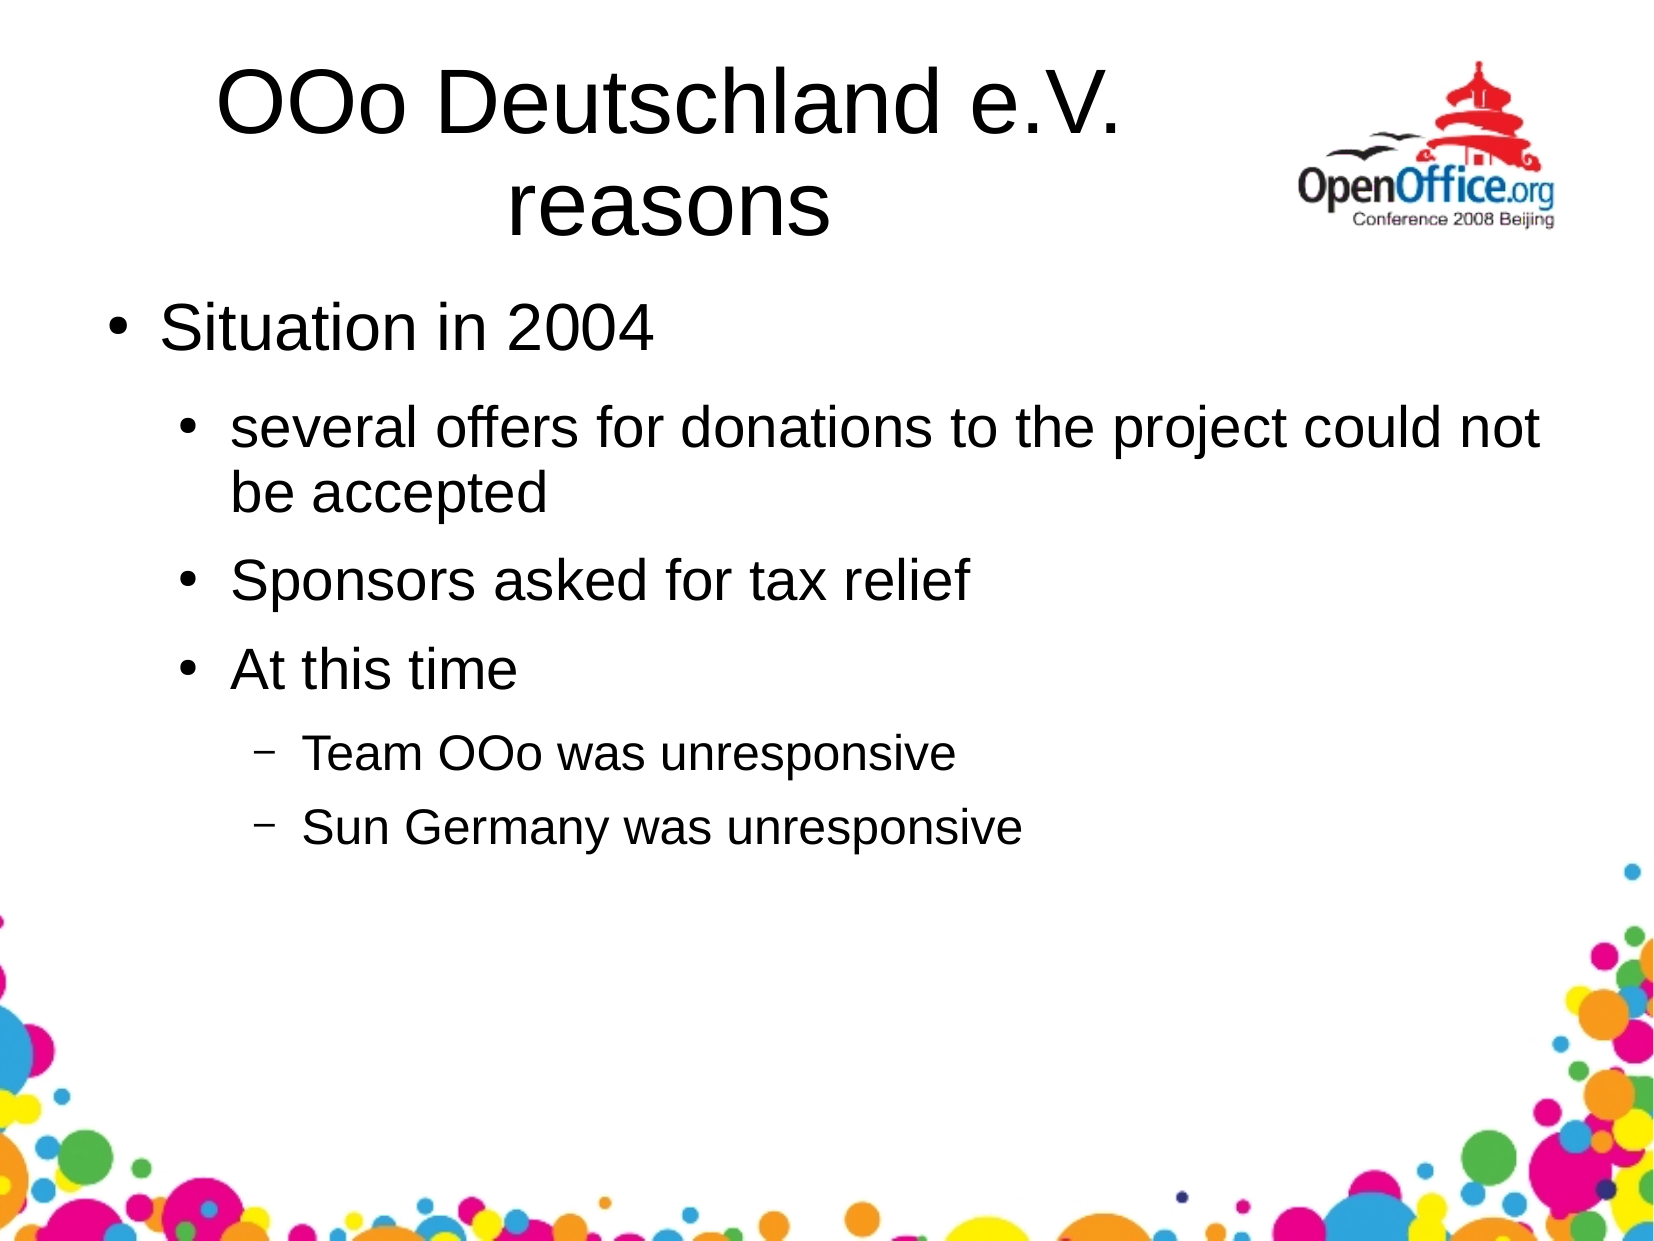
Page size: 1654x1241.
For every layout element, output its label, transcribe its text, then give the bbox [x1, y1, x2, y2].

list Situation in 2004 several offers for donations to the project could not be accepted Sponsors asked for tax relief At this time Team OOo was unresponsive Sun Germany was unresponsive [88, 290, 1577, 1094]
picture [0, 810, 1654, 1241]
title OOo Deutschland e.V. reasons [82, 50, 1258, 256]
picture [1285, 51, 1569, 250]
